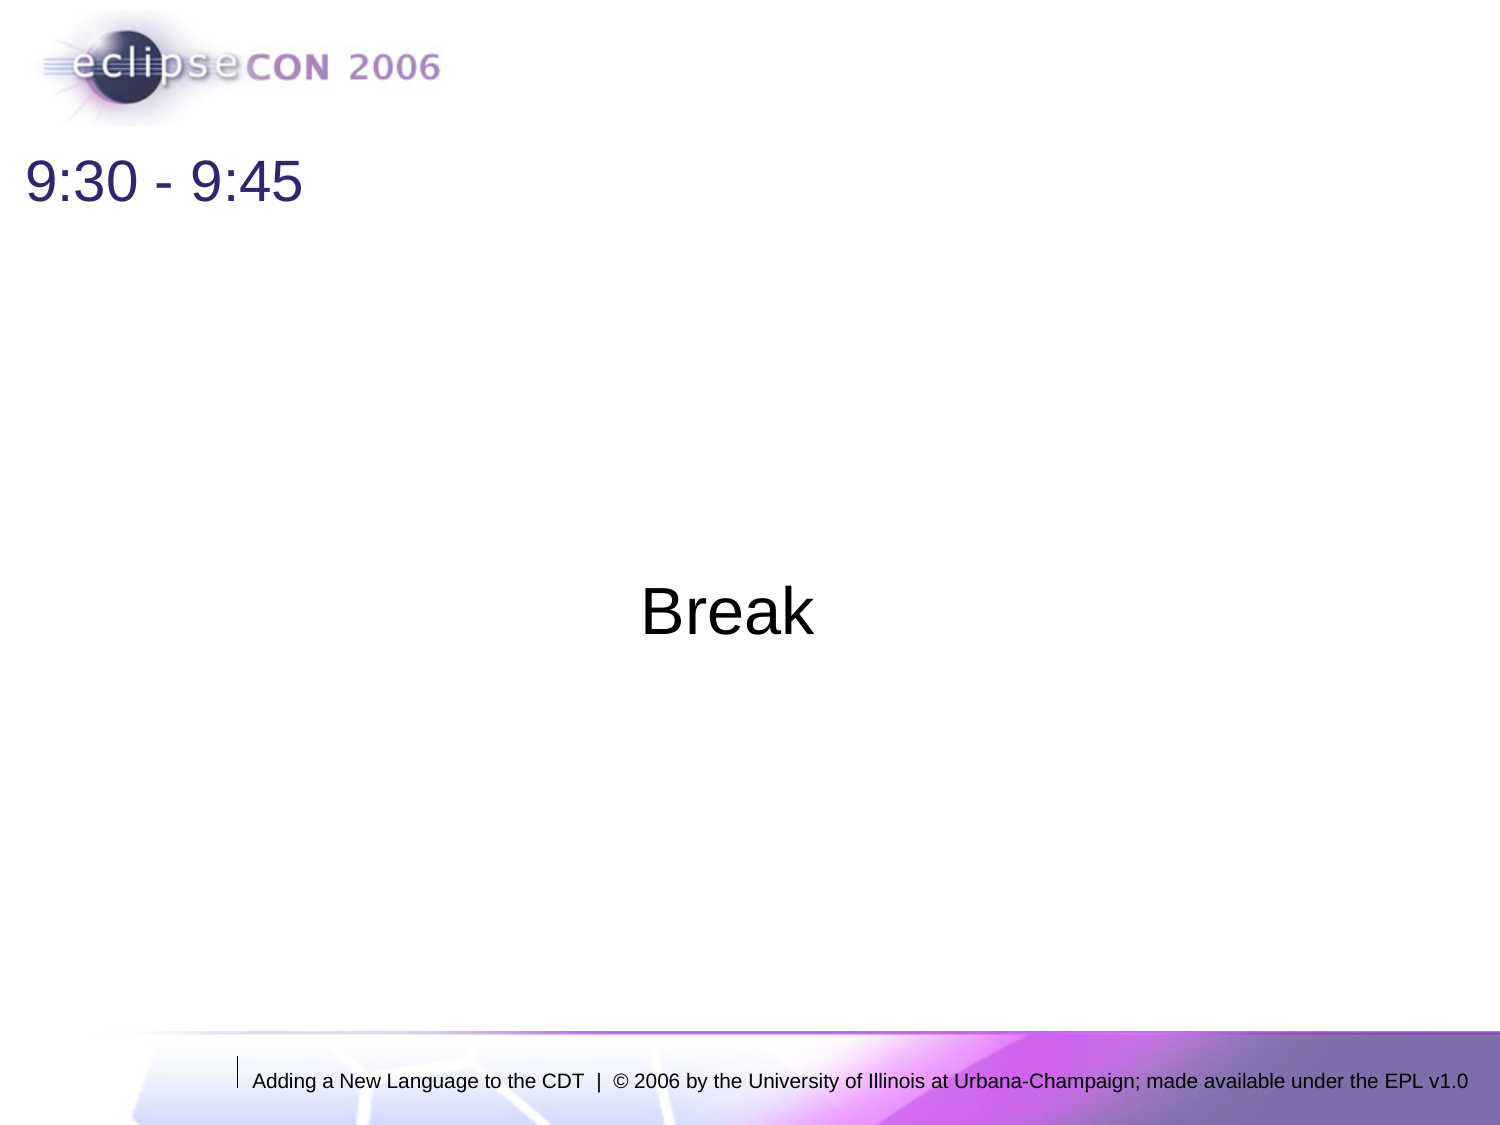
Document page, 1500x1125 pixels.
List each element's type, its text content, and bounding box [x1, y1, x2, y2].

picture [0, 1031, 1500, 1125]
picture [31, 10, 1040, 126]
title 9:30 - 9:45 [25, 142, 1378, 225]
subtitle Break [108, 291, 1378, 932]
